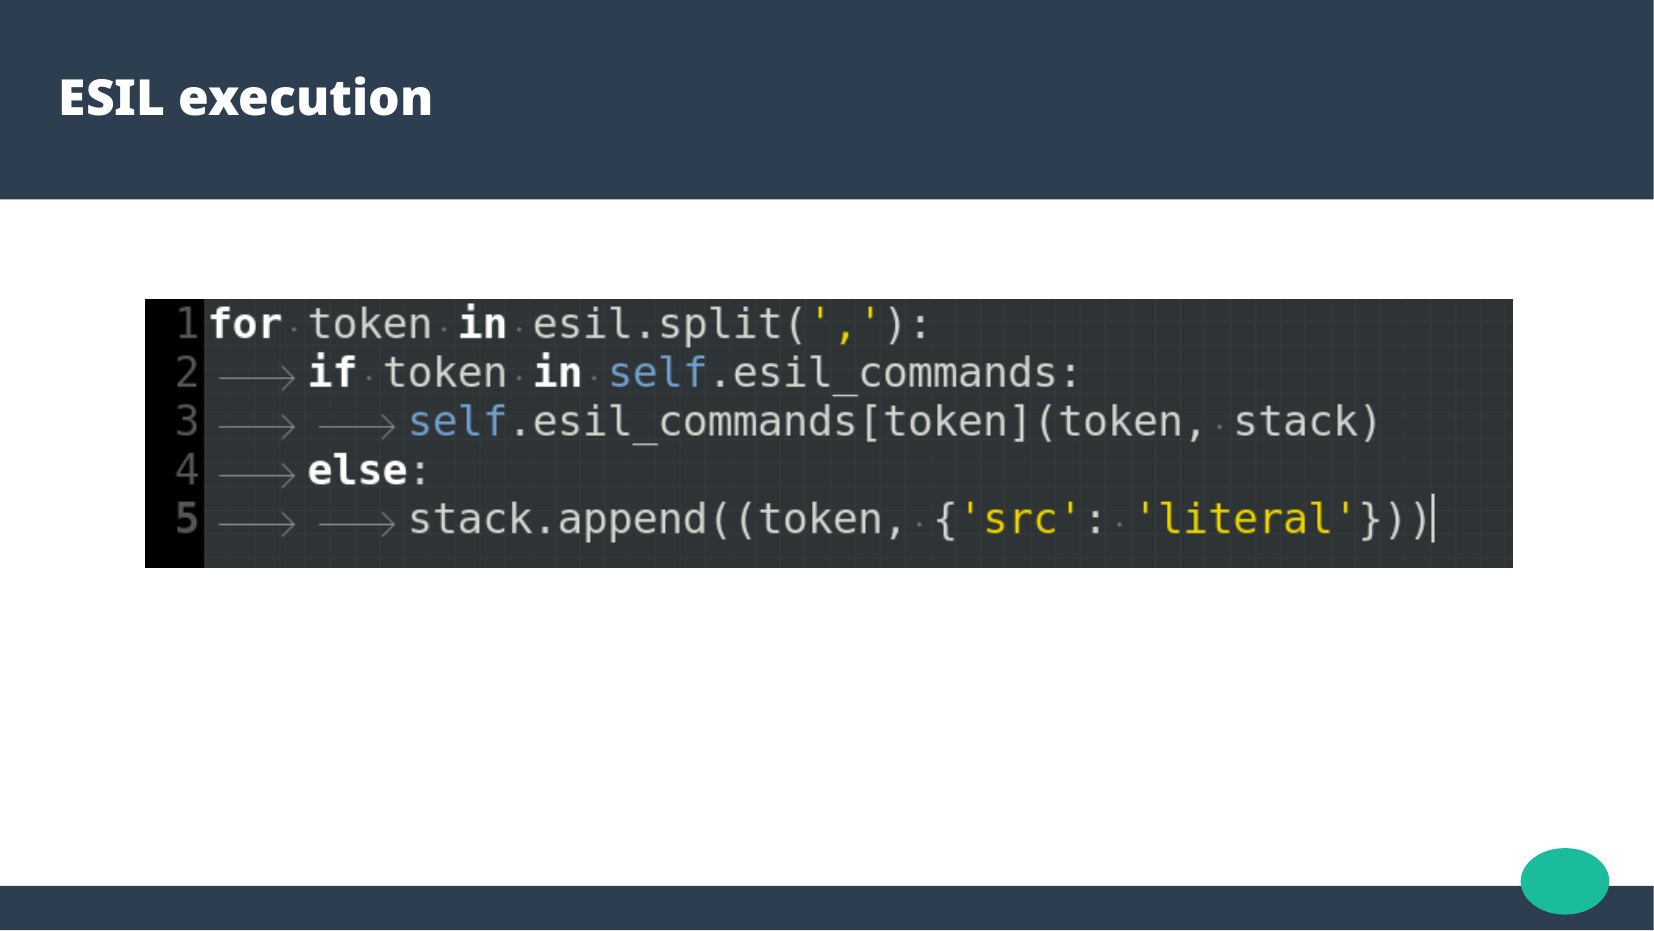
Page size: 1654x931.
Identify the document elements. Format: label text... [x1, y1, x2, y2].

title ESIL execution [59, 37, 1595, 155]
picture [145, 299, 1513, 568]
